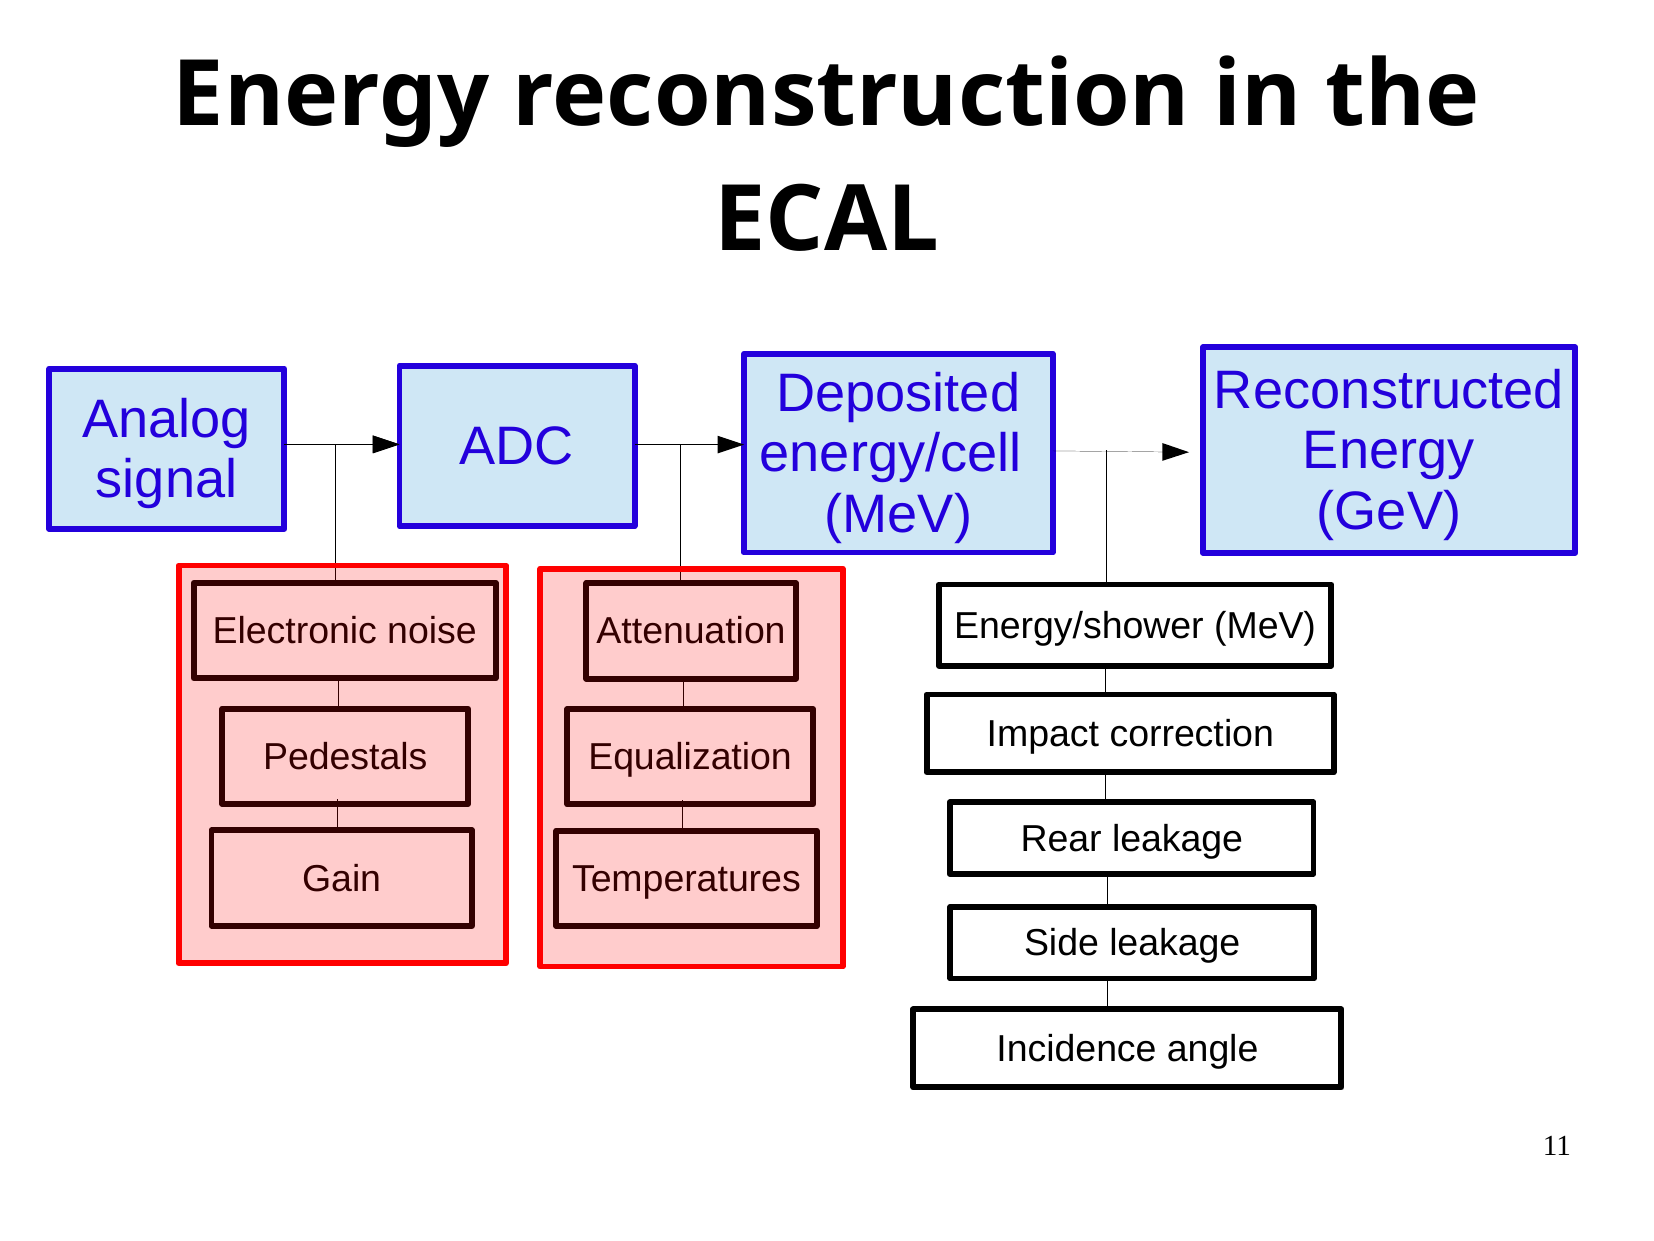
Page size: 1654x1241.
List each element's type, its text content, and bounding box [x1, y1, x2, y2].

text_box Rear leakage [949, 802, 1314, 874]
text_box Deposited energy/cell (MeV) [744, 353, 1053, 553]
text_box Reconstructed Energy (GeV) [1202, 347, 1576, 553]
text_box Impact correction [926, 694, 1334, 773]
text_box [540, 568, 843, 967]
text_box Analog signal [49, 368, 285, 530]
text_box Incidence angle [913, 1009, 1342, 1088]
title Energy reconstruction in the ECAL [82, 49, 1571, 257]
text_box [178, 565, 506, 964]
text_box ADC [399, 365, 635, 527]
text_box Energy/shower (MeV) [938, 584, 1332, 666]
text_box Side leakage [950, 906, 1314, 979]
